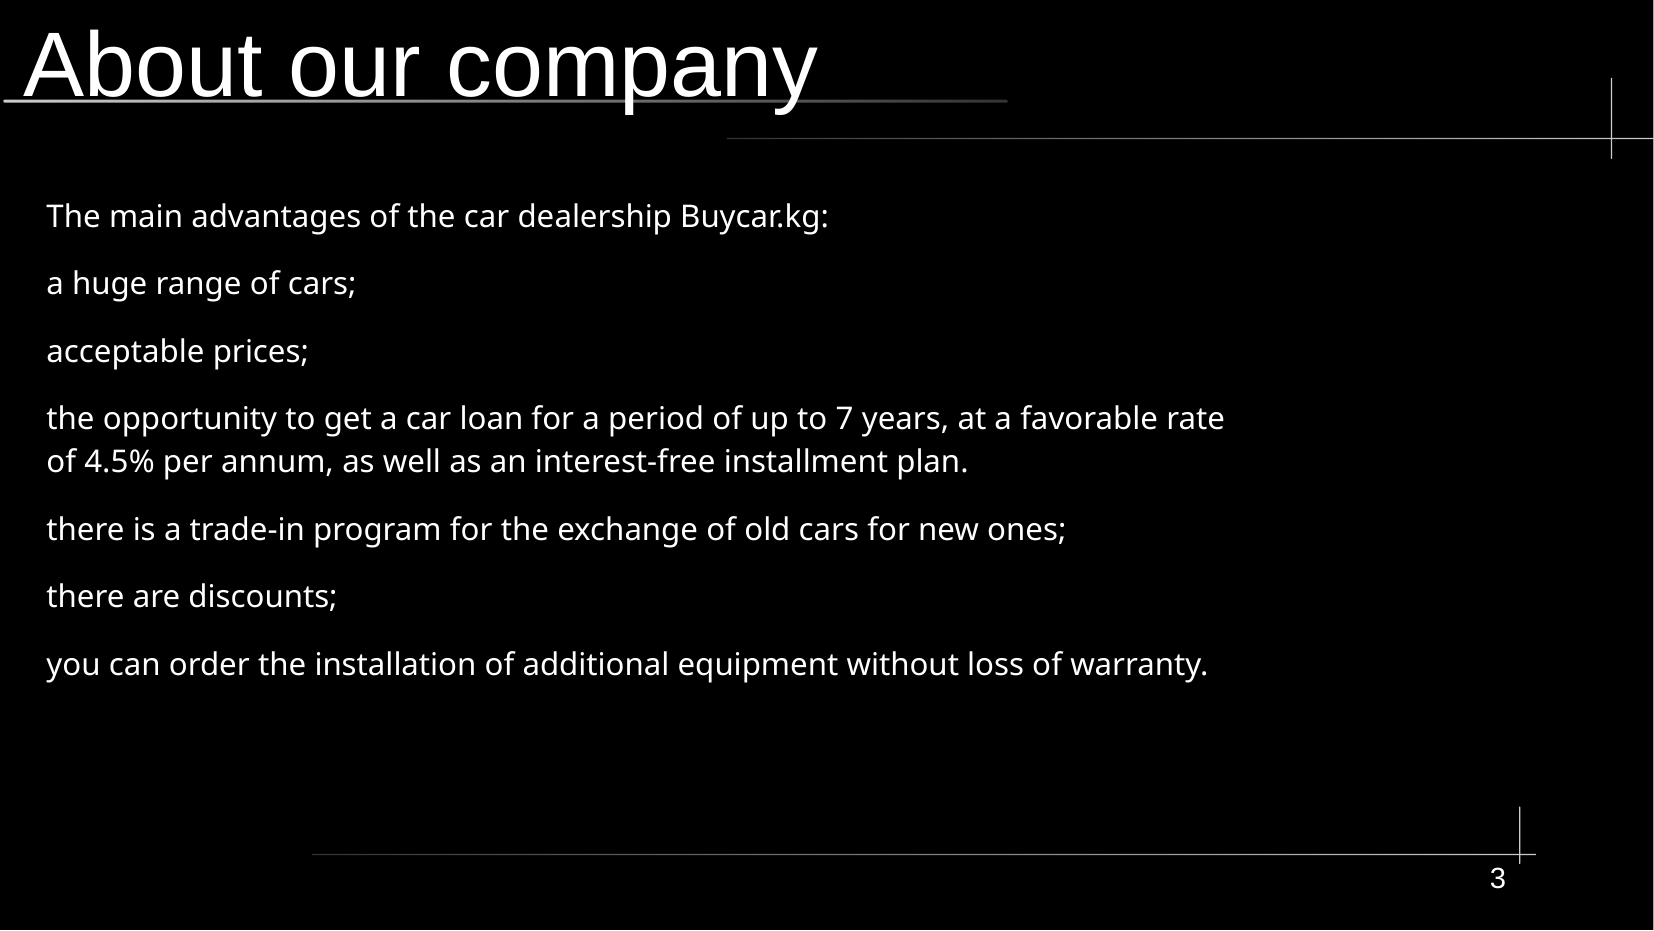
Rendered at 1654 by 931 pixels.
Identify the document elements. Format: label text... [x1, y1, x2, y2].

title About our company [23, 11, 1589, 119]
text_box The main advantages of the car dealership Buycar.kg: a huge range of cars; acceptable prices; the opportunity to get a car loan for a period of up to 7 years, at a favorable rate of 4.5% per annum, as well as an interest-free installment plan. there is a trade-in program for the exchange of old cars for new ones; there are discounts; you can order the installation of additional equipment without loss of warranty. [31, 186, 1270, 562]
